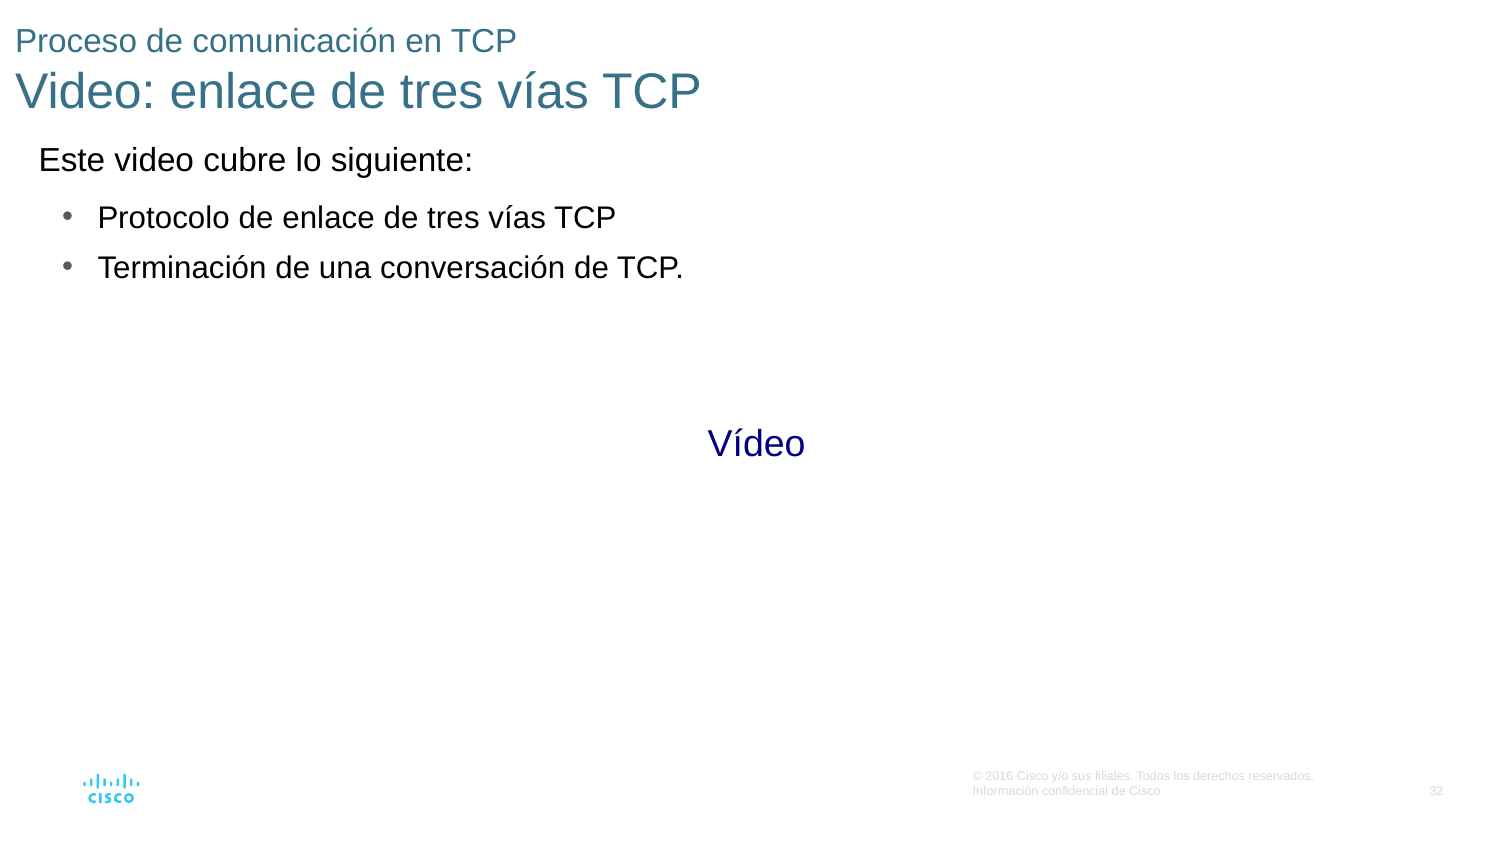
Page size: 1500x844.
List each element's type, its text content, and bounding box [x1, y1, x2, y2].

list Este video cubre lo siguiente: Protocolo de enlace de tres vías TCP Terminación de una conversación de TCP. [23, 131, 1476, 338]
title Proceso de comunicación en TCP Video: enlace de tres vías TCP [0, 6, 1500, 131]
text_box Vídeo [693, 415, 863, 490]
